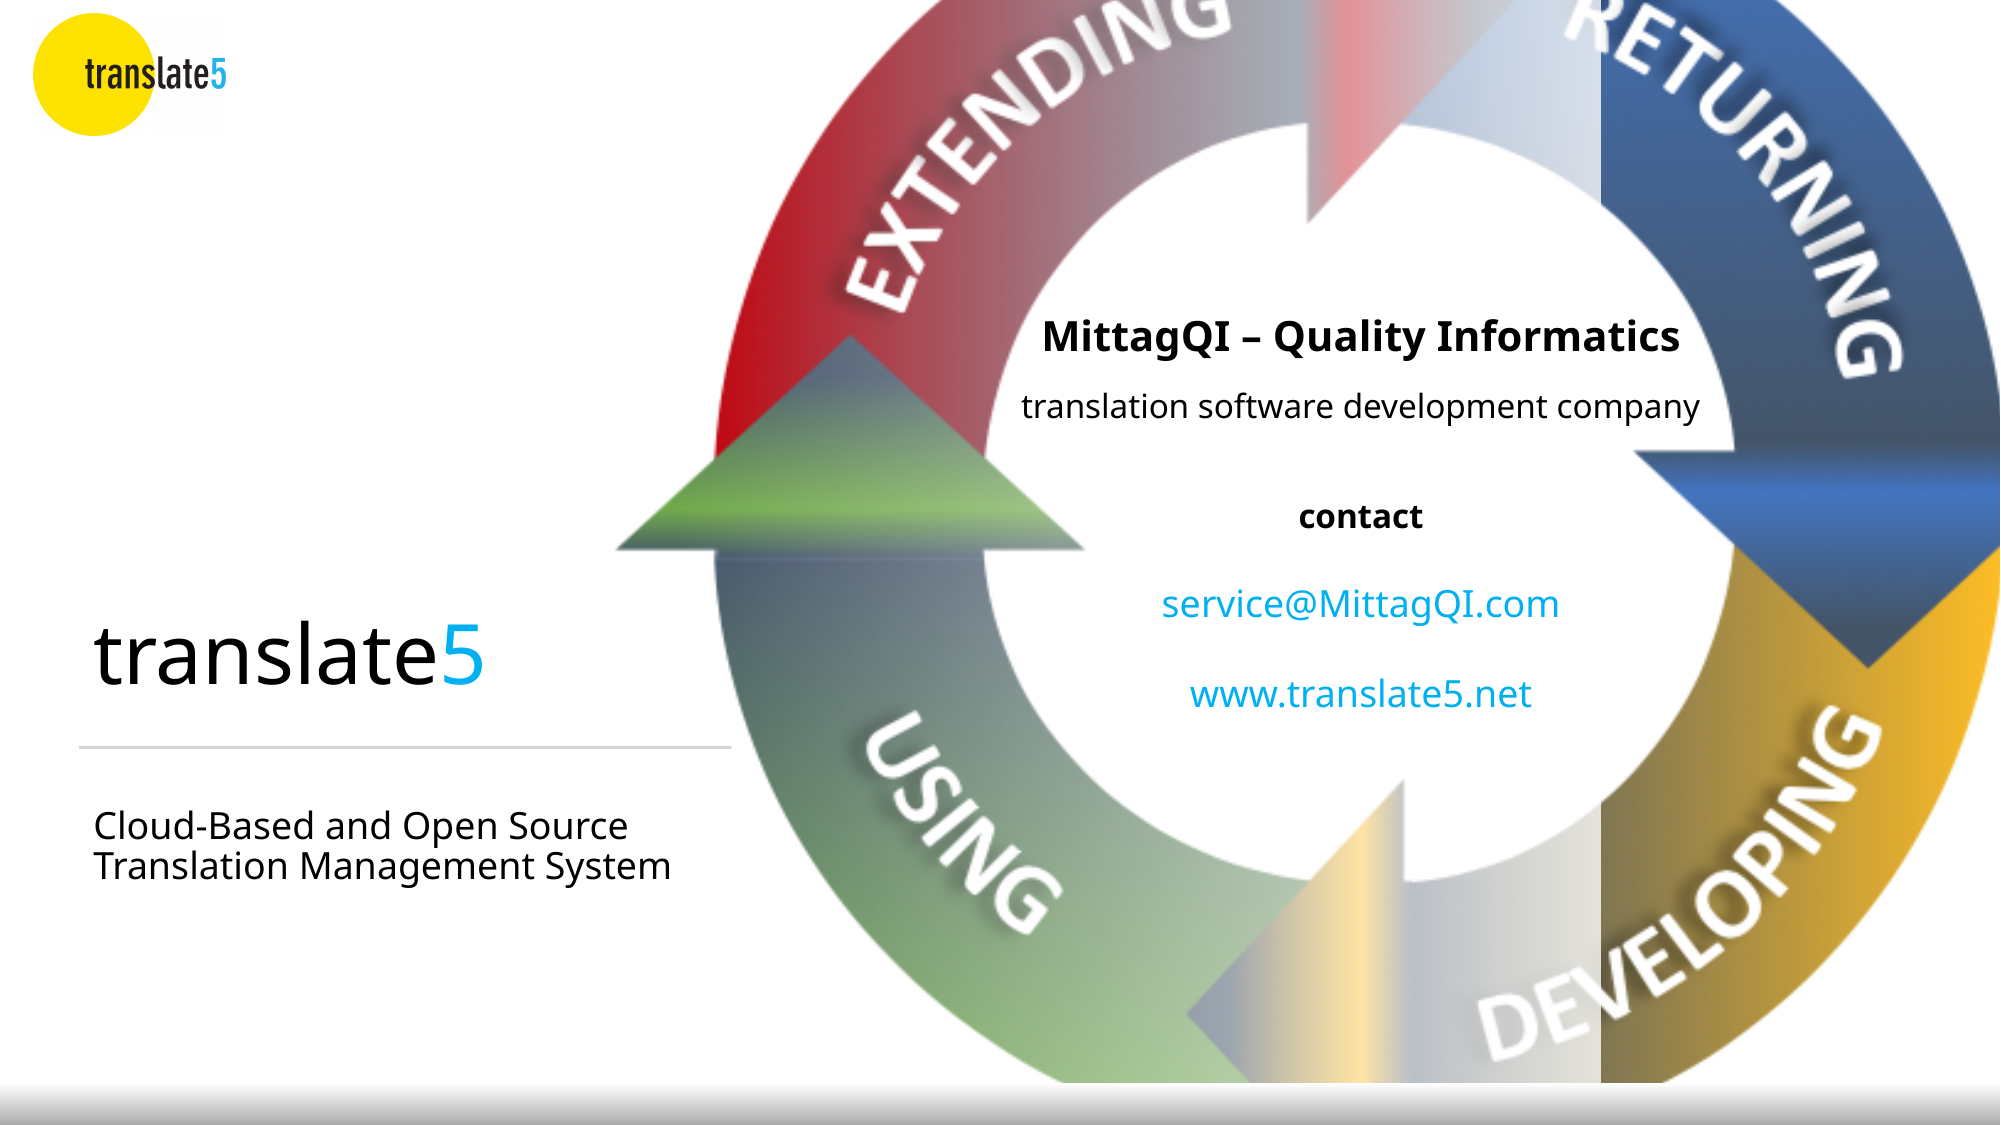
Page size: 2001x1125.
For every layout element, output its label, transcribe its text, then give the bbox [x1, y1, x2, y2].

picture [33, 13, 226, 136]
text_box MittagQI – Quality Informatics translation software development company contact service@MittagQI.com www.translate5.net [999, 302, 1723, 773]
picture [1601, 0, 2000, 1083]
subtitle Cloud-Based and Open Source Translation Management System [78, 799, 731, 998]
text_box [0, 0, 2000, 1125]
title translate5 [78, 236, 731, 710]
